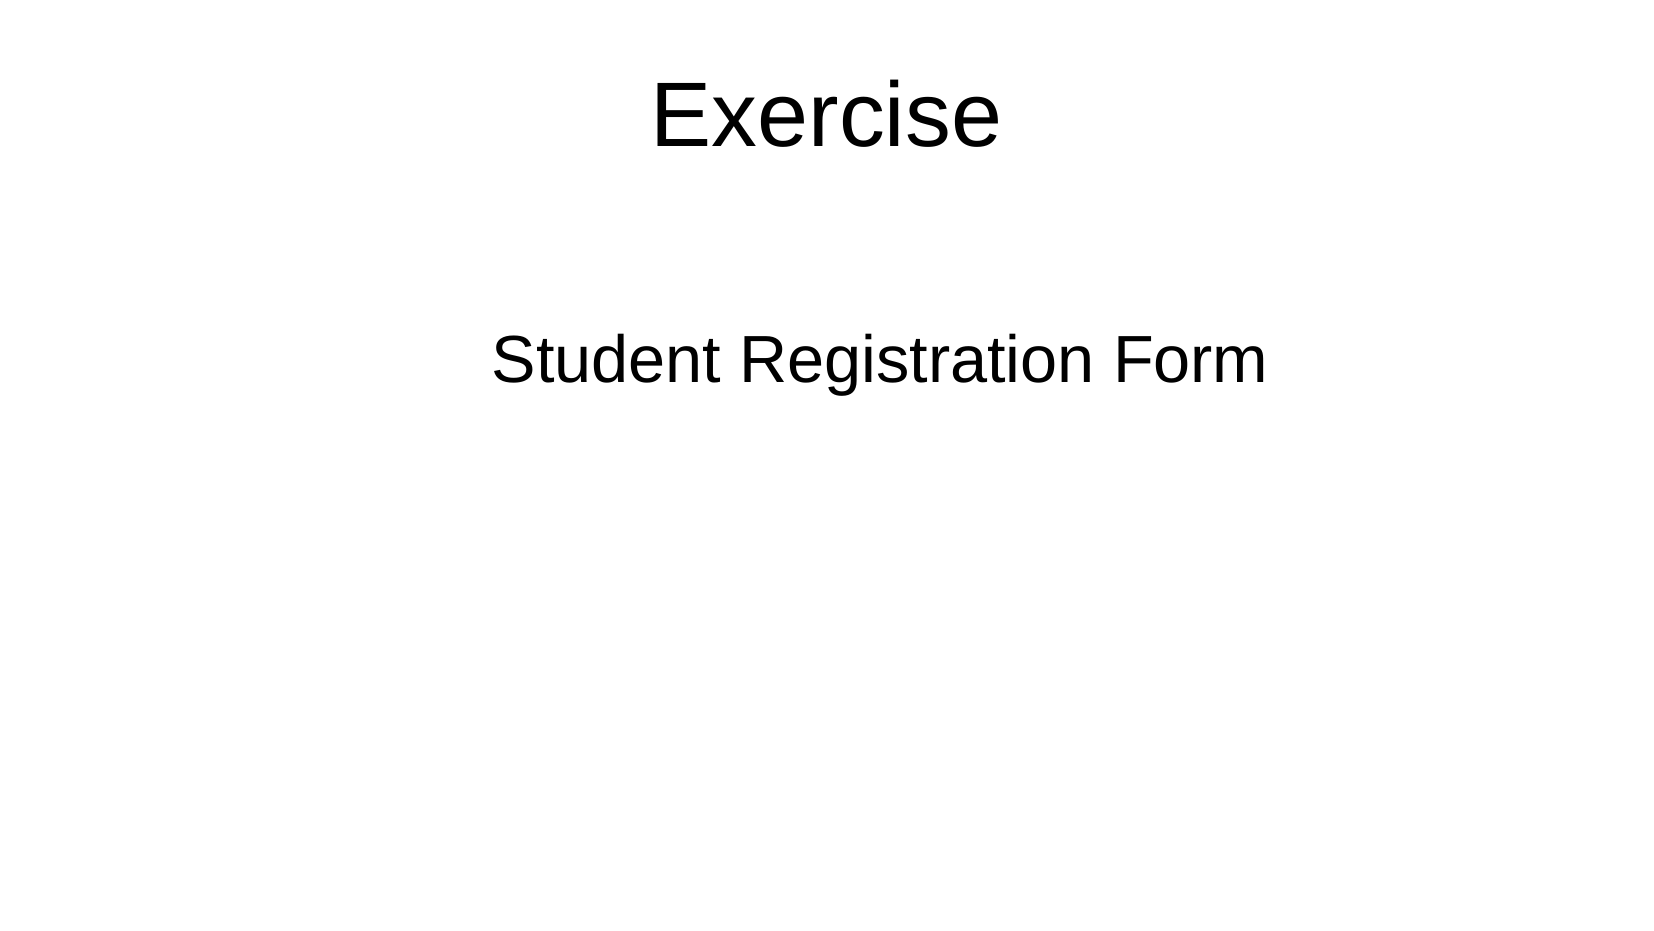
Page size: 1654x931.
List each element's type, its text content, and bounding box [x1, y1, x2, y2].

list Student Registration Form [82, 217, 1571, 758]
title Exercise [82, 37, 1571, 193]
